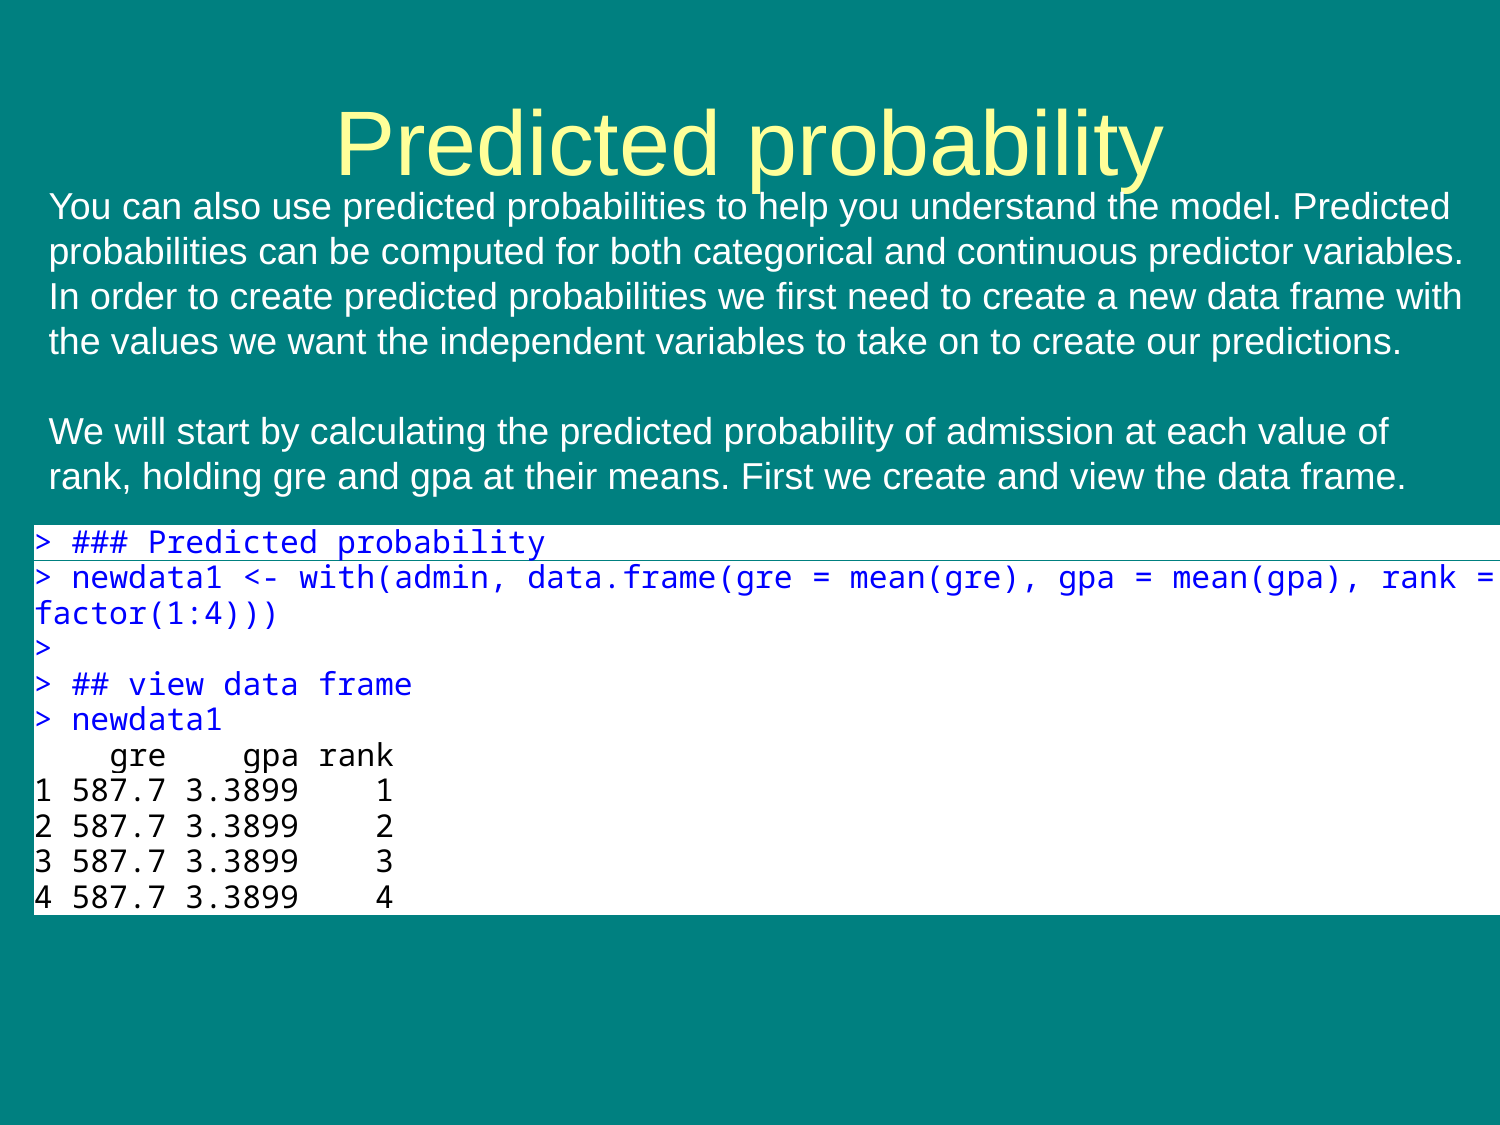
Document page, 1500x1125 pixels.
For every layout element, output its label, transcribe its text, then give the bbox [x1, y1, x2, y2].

title Predicted probability [75, 45, 1425, 174]
picture [33, 525, 1500, 916]
text_box You can also use predicted probabilities to help you understand the model. Predicted probabilities can be computed for both categorical and continuous predictor variables. In order to create predicted probabilities we first need to create a new data frame with the values we want the independent variables to take on to create our predictions. We will start by calculating the predicted probability of admission at each value of rank, holding gre and gpa at their means. First we create and view the data frame. [33, 174, 1484, 505]
